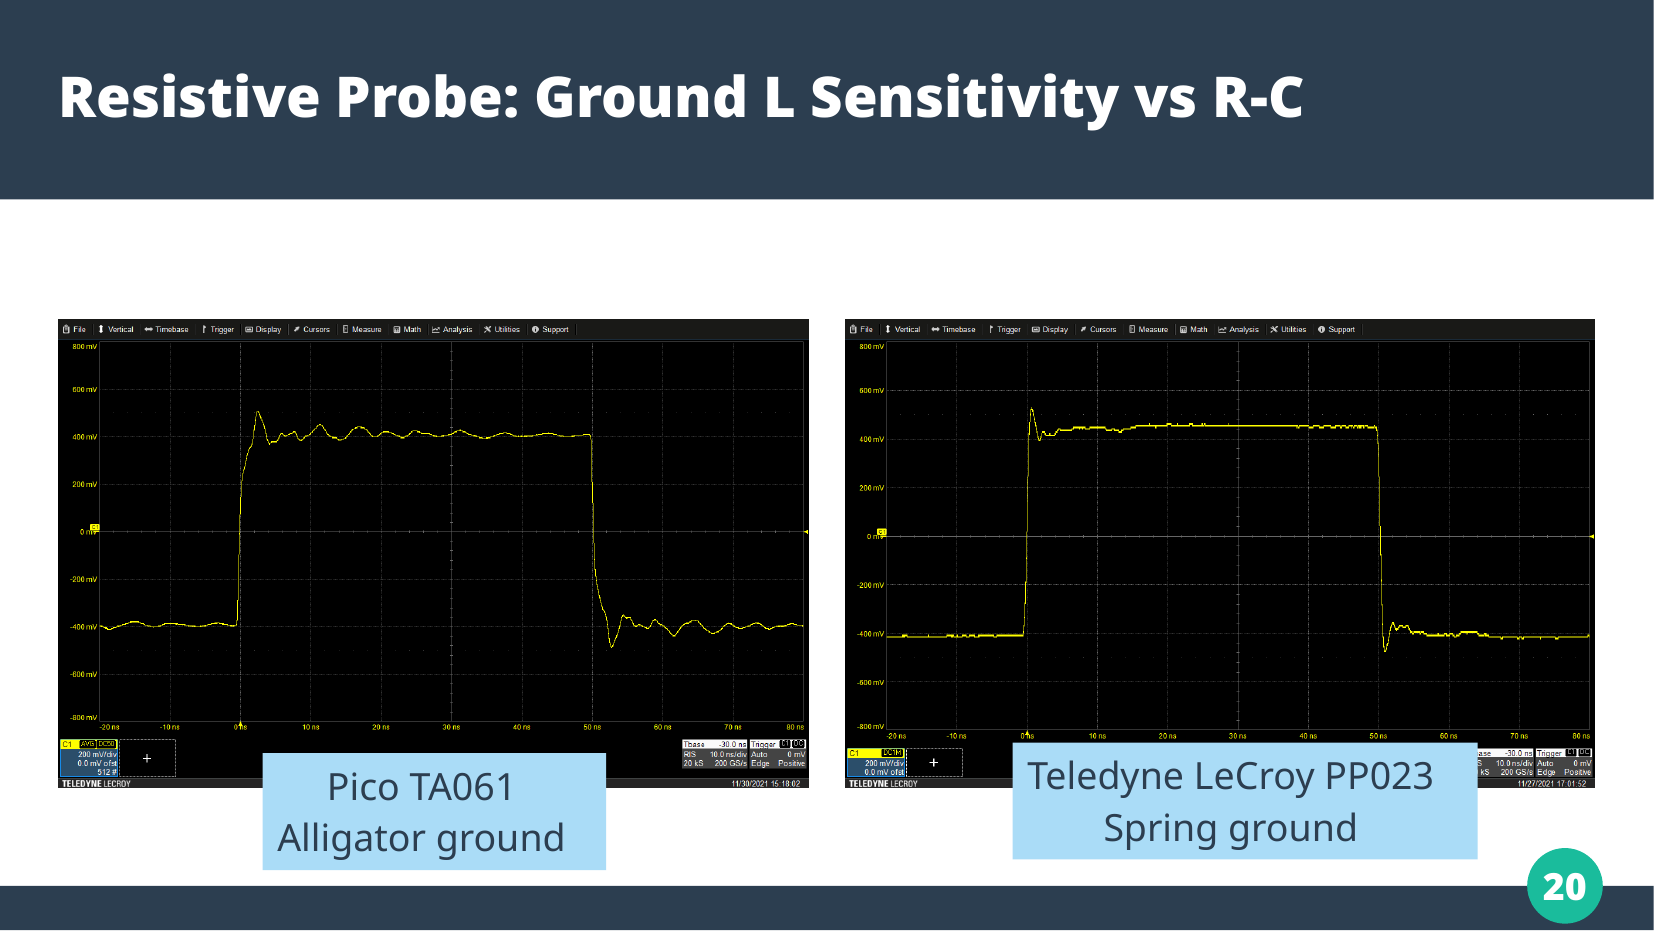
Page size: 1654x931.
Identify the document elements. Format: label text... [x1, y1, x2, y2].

picture [58, 319, 809, 788]
text_box Teledyne LeCroy PP023 Spring ground [1012, 750, 1478, 852]
text_box Pico TA061 Alligator ground [262, 760, 607, 863]
title Resistive Probe: Ground L Sensitivity vs R-C [59, 37, 1595, 155]
picture [845, 319, 1595, 788]
